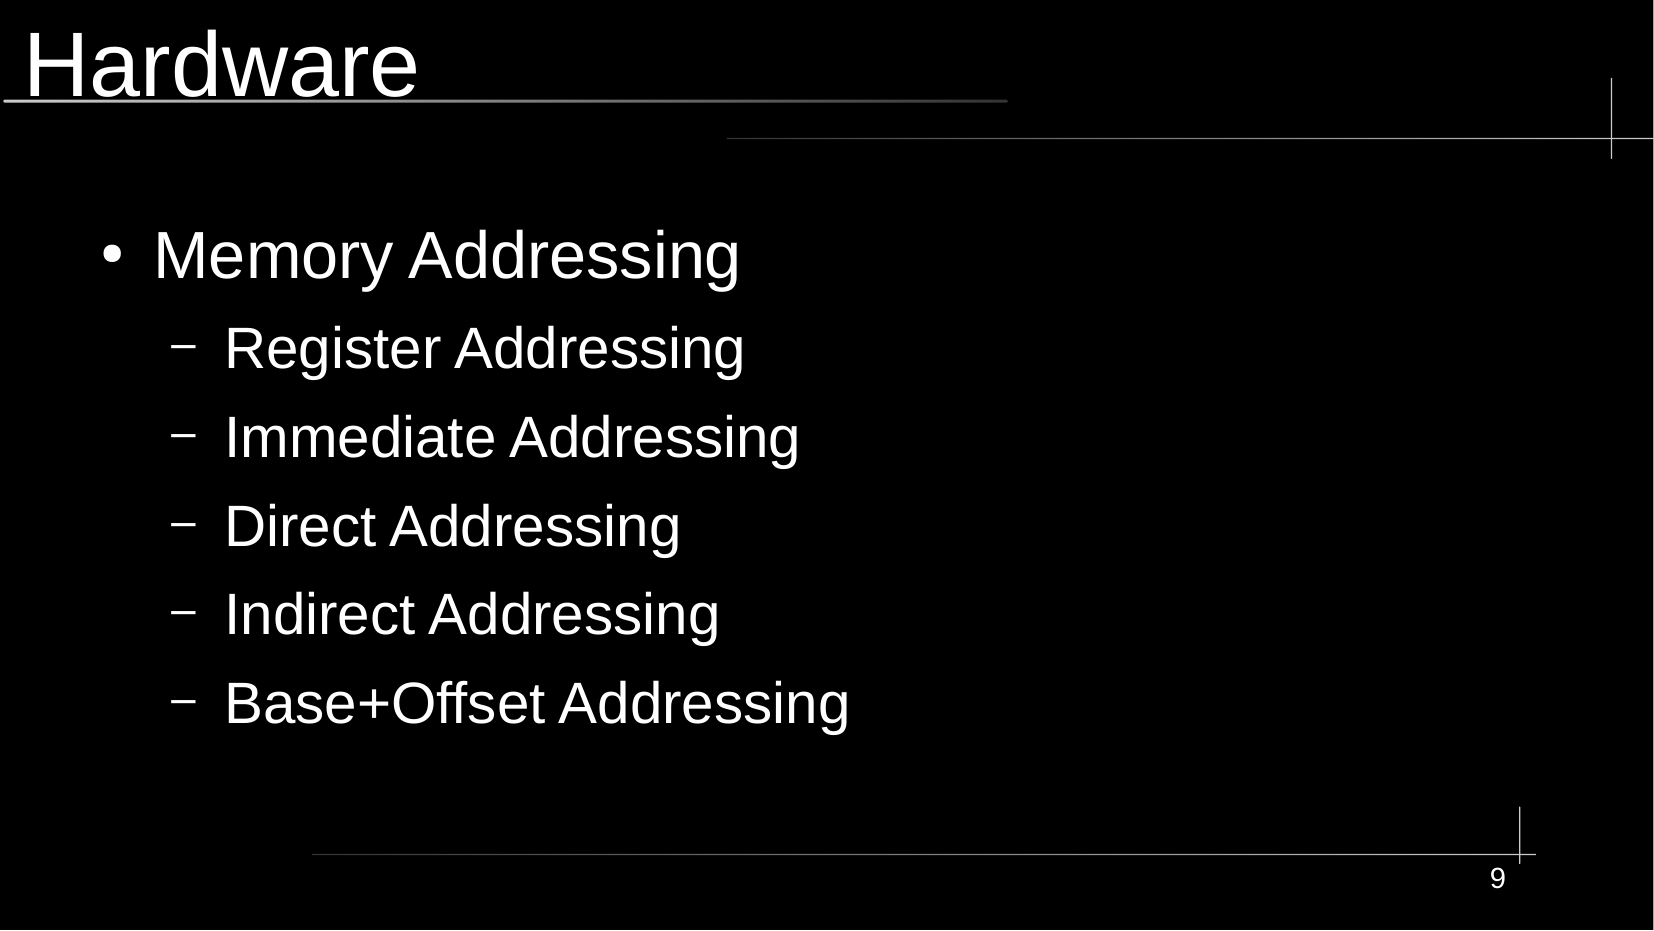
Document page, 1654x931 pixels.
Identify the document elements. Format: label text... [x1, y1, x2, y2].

title Hardware [23, 11, 1589, 119]
list Memory Addressing Register Addressing Immediate Addressing Direct Addressing Indirect Addressing Base+Offset Addressing [82, 217, 1571, 851]
